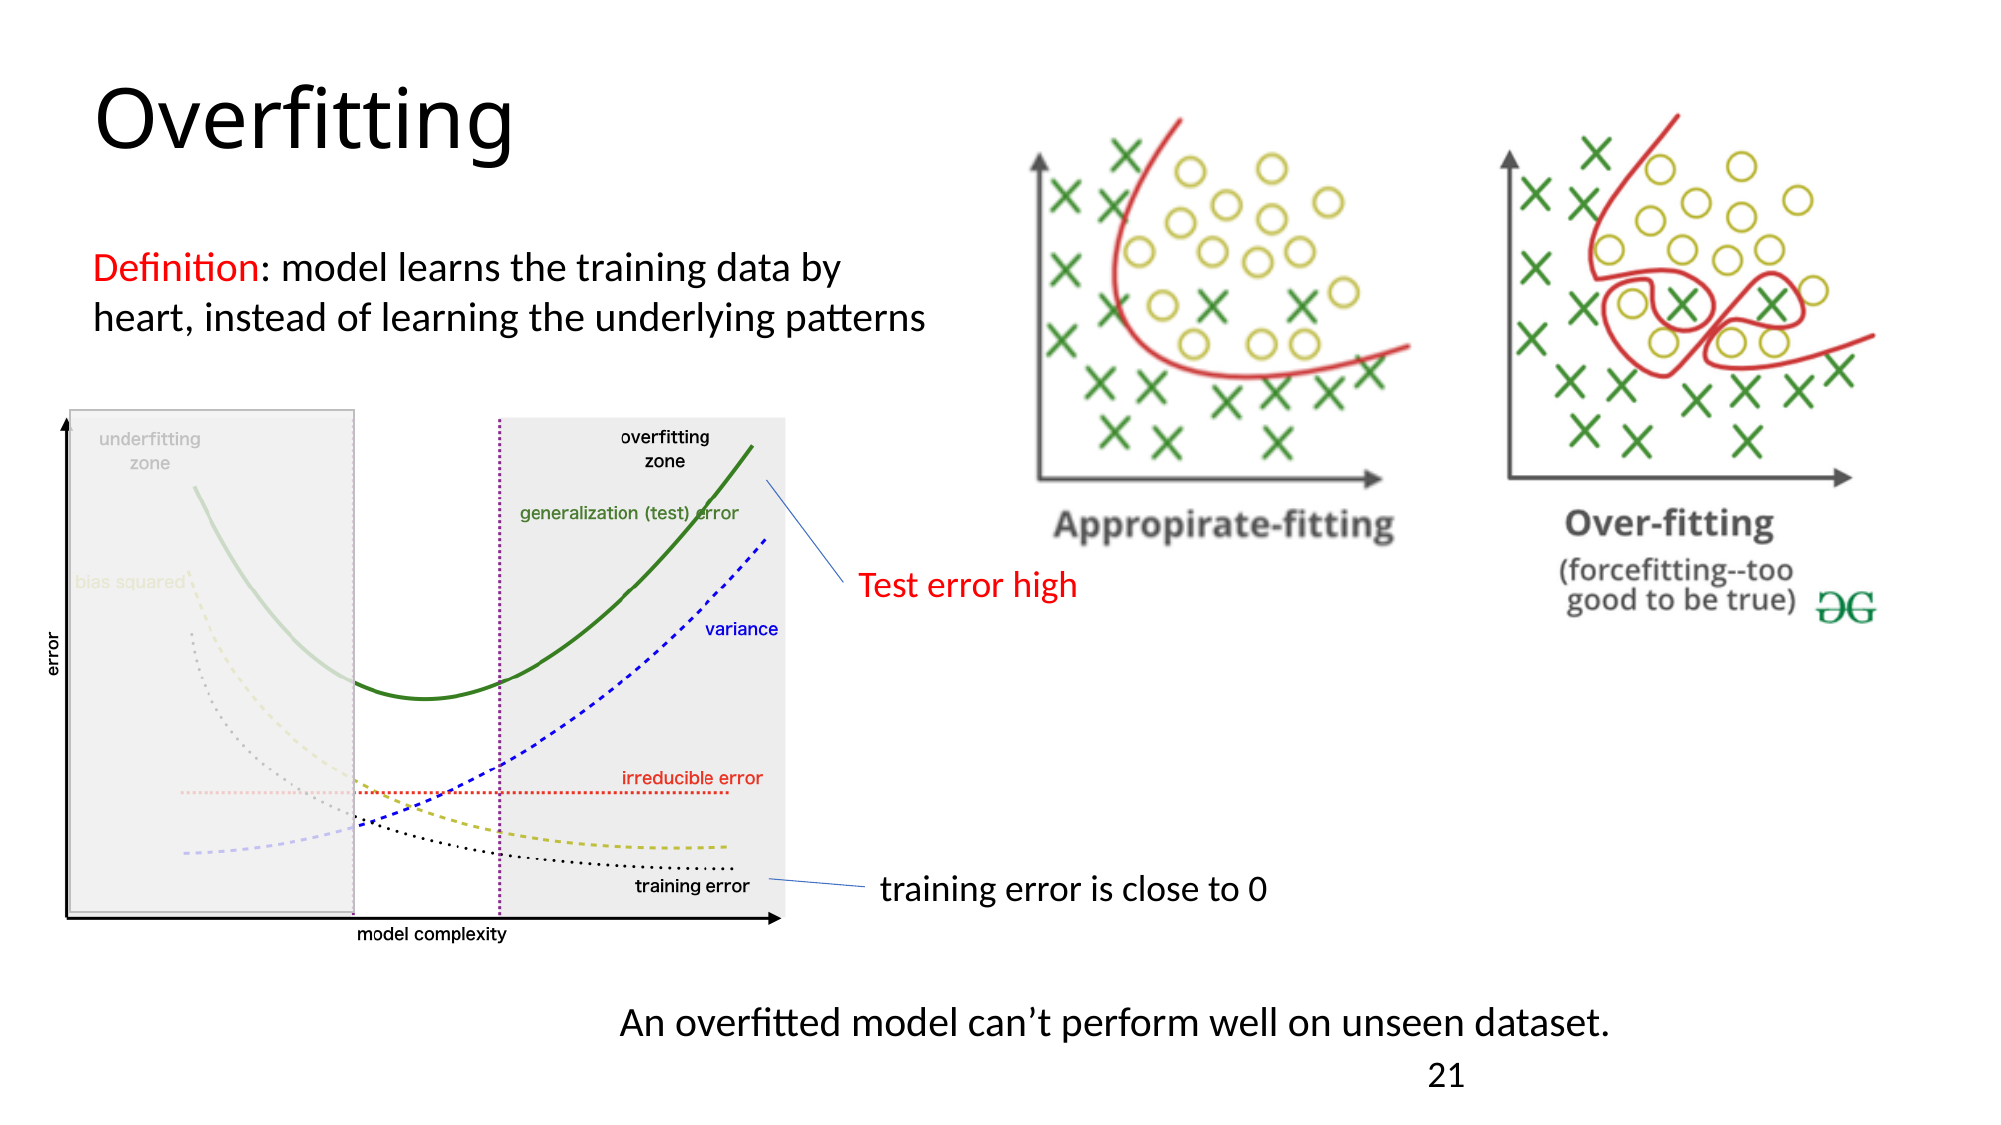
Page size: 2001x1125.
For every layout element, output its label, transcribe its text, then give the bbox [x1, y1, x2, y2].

text_box An overfitted model can’t perform well on unseen dataset. [604, 986, 1683, 1053]
picture [44, 409, 788, 948]
text_box Overfitting [78, 57, 914, 174]
text_box [1412, 1042, 1863, 1103]
text_box training error is close to 0 [864, 856, 1303, 918]
text_box Test error high [843, 552, 1151, 613]
picture [1012, 108, 1421, 563]
picture [1478, 108, 1887, 632]
text_box Definition: model learns the training data by heart, instead of learning the underlying patterns [78, 231, 955, 349]
text_box [70, 410, 354, 912]
